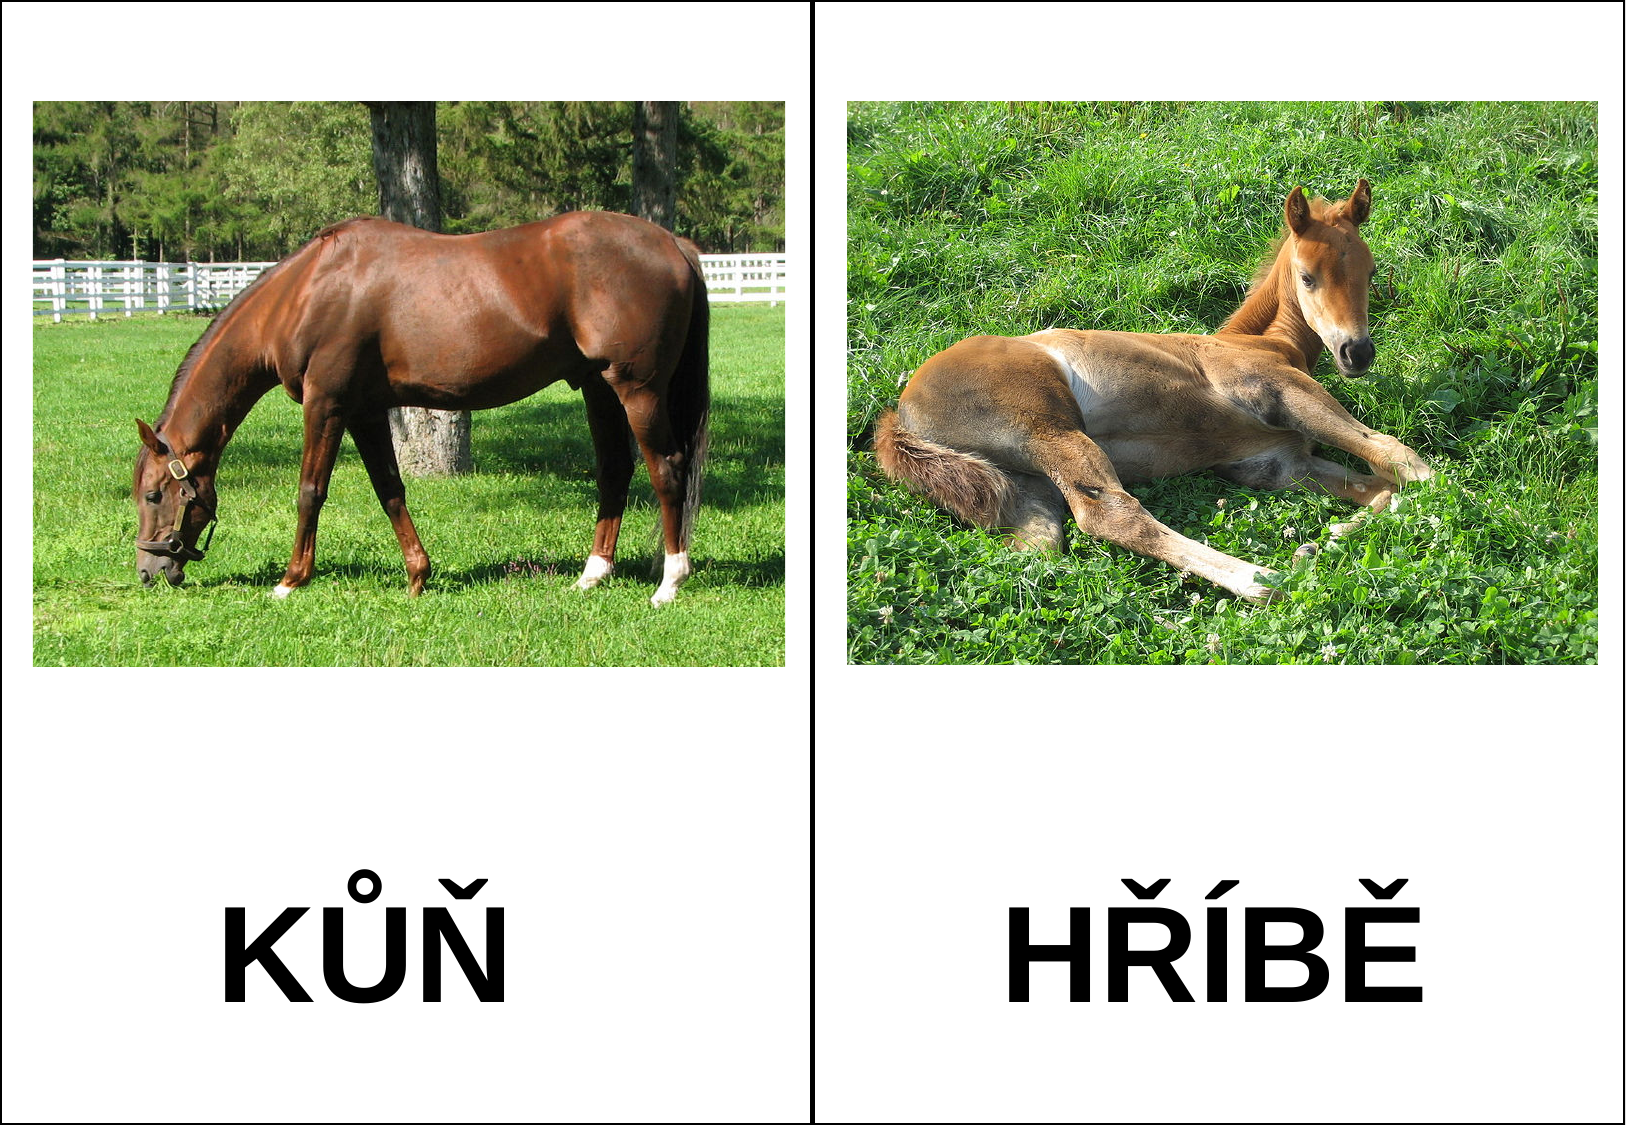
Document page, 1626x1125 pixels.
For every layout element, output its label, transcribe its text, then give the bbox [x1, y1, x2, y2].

text_box [0, 0, 1625, 1125]
text_box HŘÍBĚ [985, 857, 1444, 1039]
picture [847, 101, 1598, 665]
text_box KŮŇ [201, 857, 530, 1039]
picture [32, 101, 786, 667]
